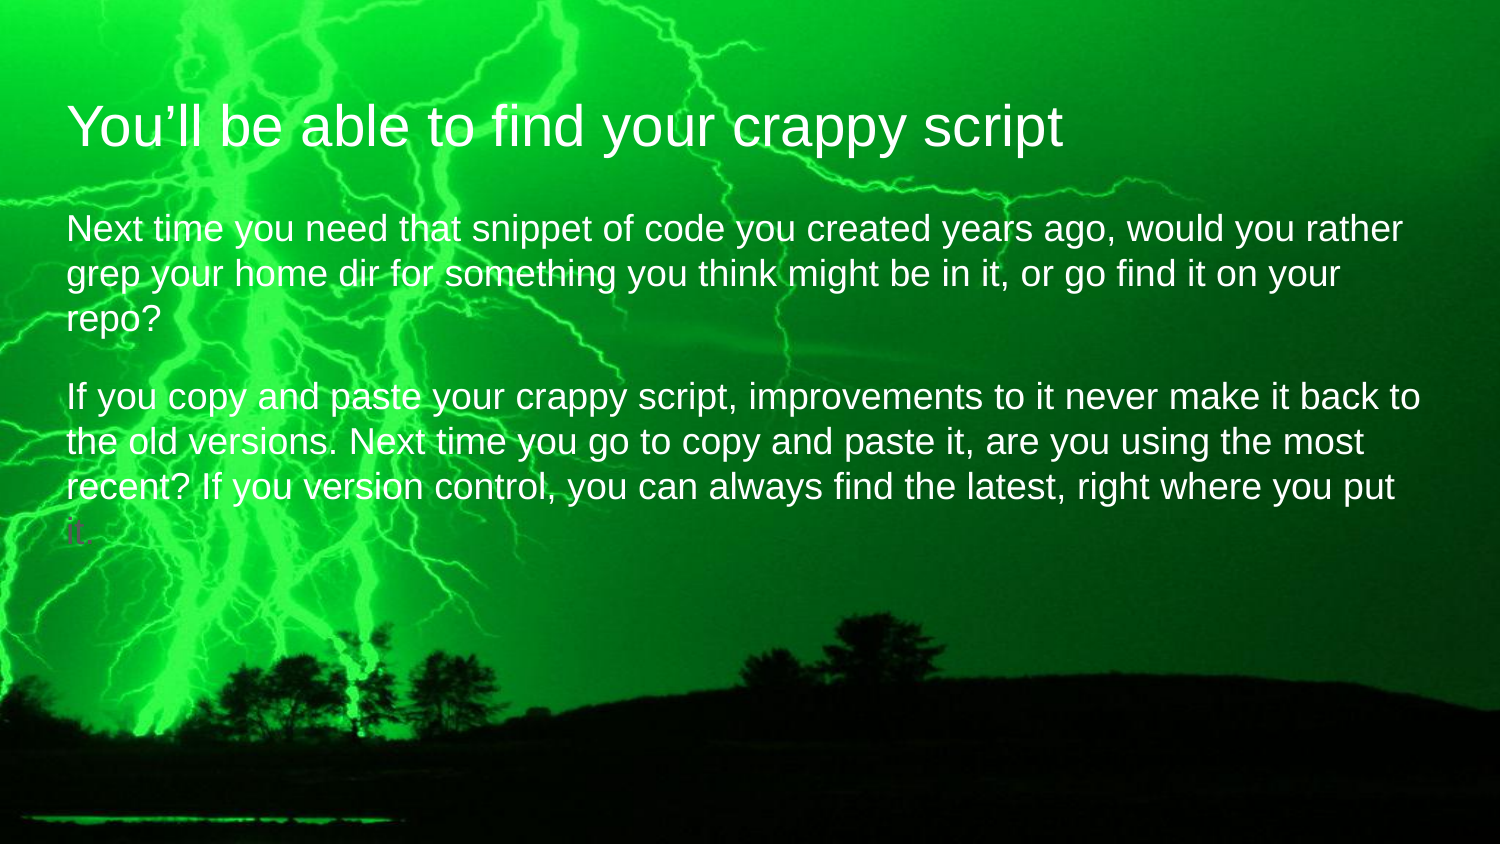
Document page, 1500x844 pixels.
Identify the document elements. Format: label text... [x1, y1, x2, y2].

list Next time you need that snippet of code you created years ago, would you rather grep your home dir for something you think might be in it, or go find it on your repo? If you copy and paste your crappy script, improvements to it never make it back to the old versions. Next time you go to copy and paste it, are you using the most recent? If you version control, you can always find the latest, right where you put it. [51, 189, 1449, 750]
picture [0, 0, 1500, 844]
title You’ll be able to find your crappy script [51, 72, 1449, 167]
